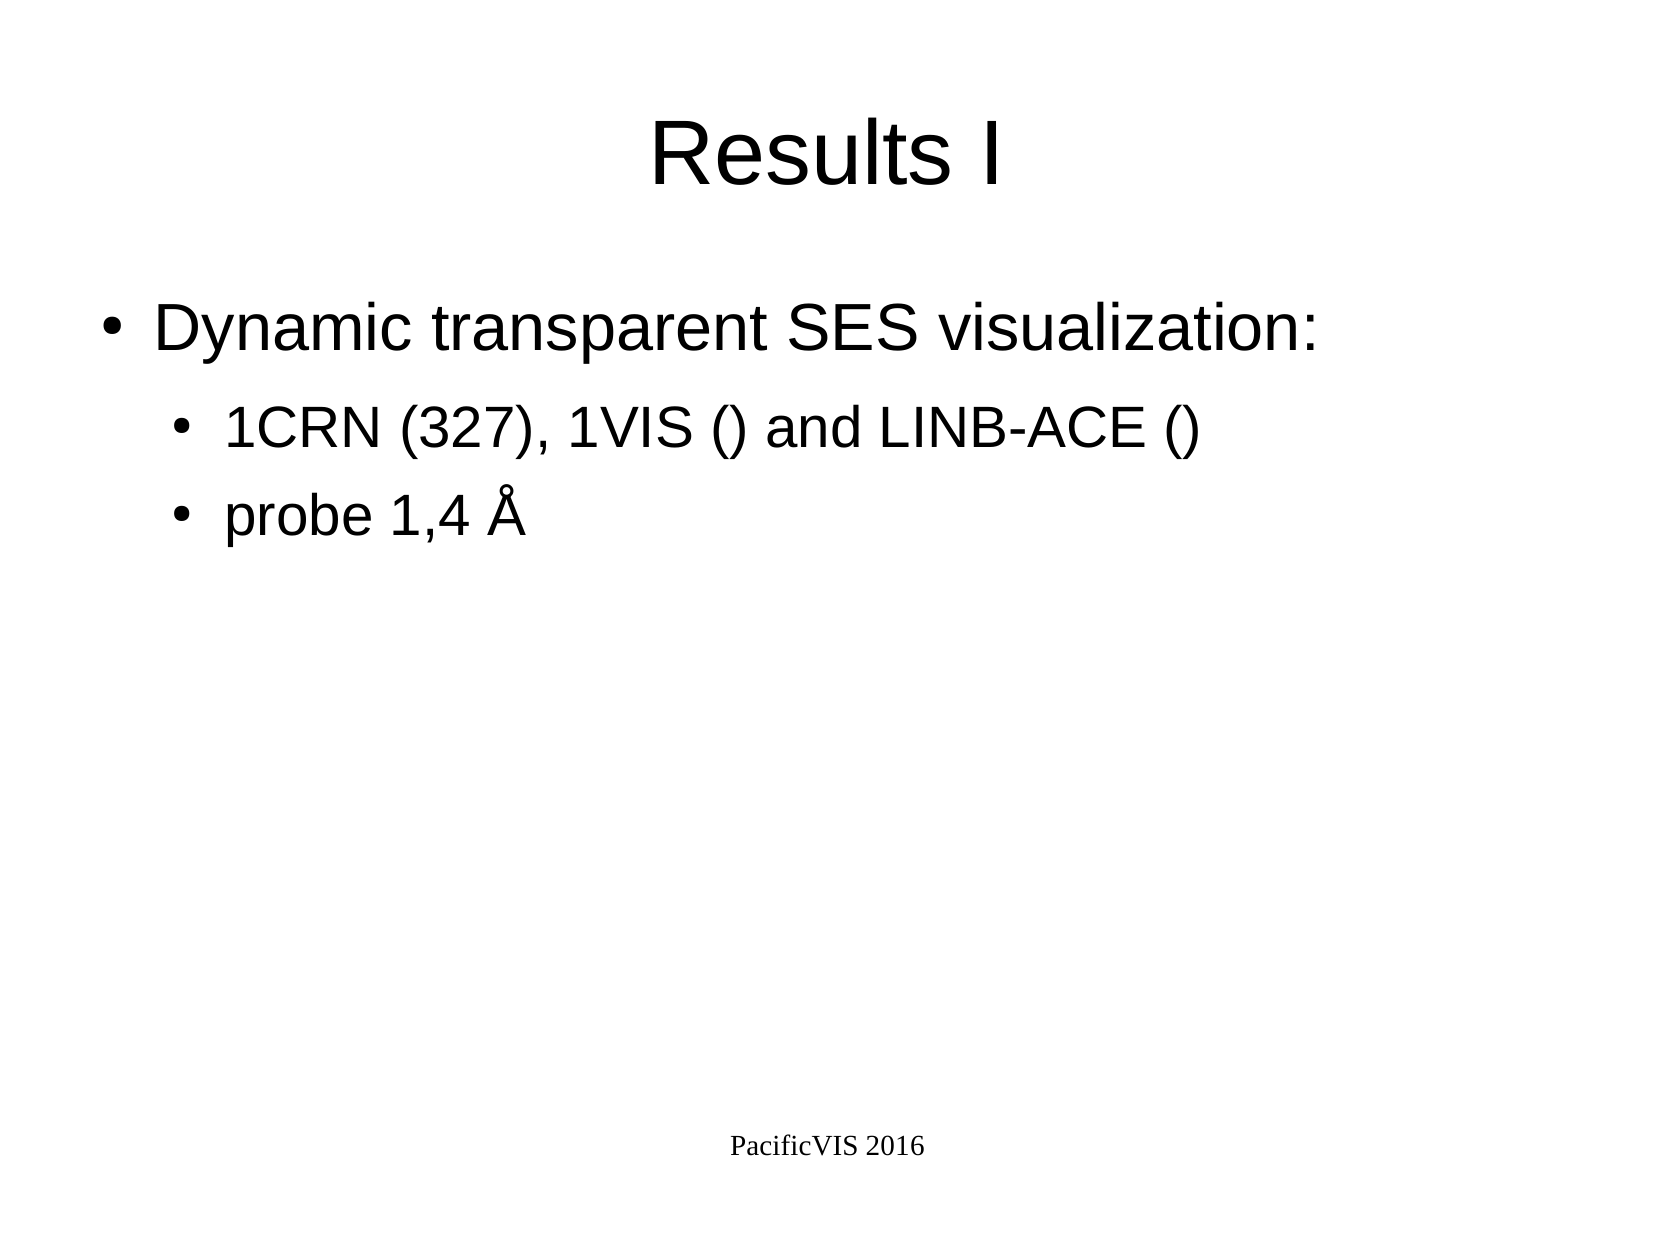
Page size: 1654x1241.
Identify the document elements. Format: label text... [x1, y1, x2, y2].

title Results I [82, 49, 1571, 257]
list Dynamic transparent SES visualization: 1CRN (327), 1VIS () and LINB-ACE () probe 1,4 Å [82, 290, 1571, 1109]
